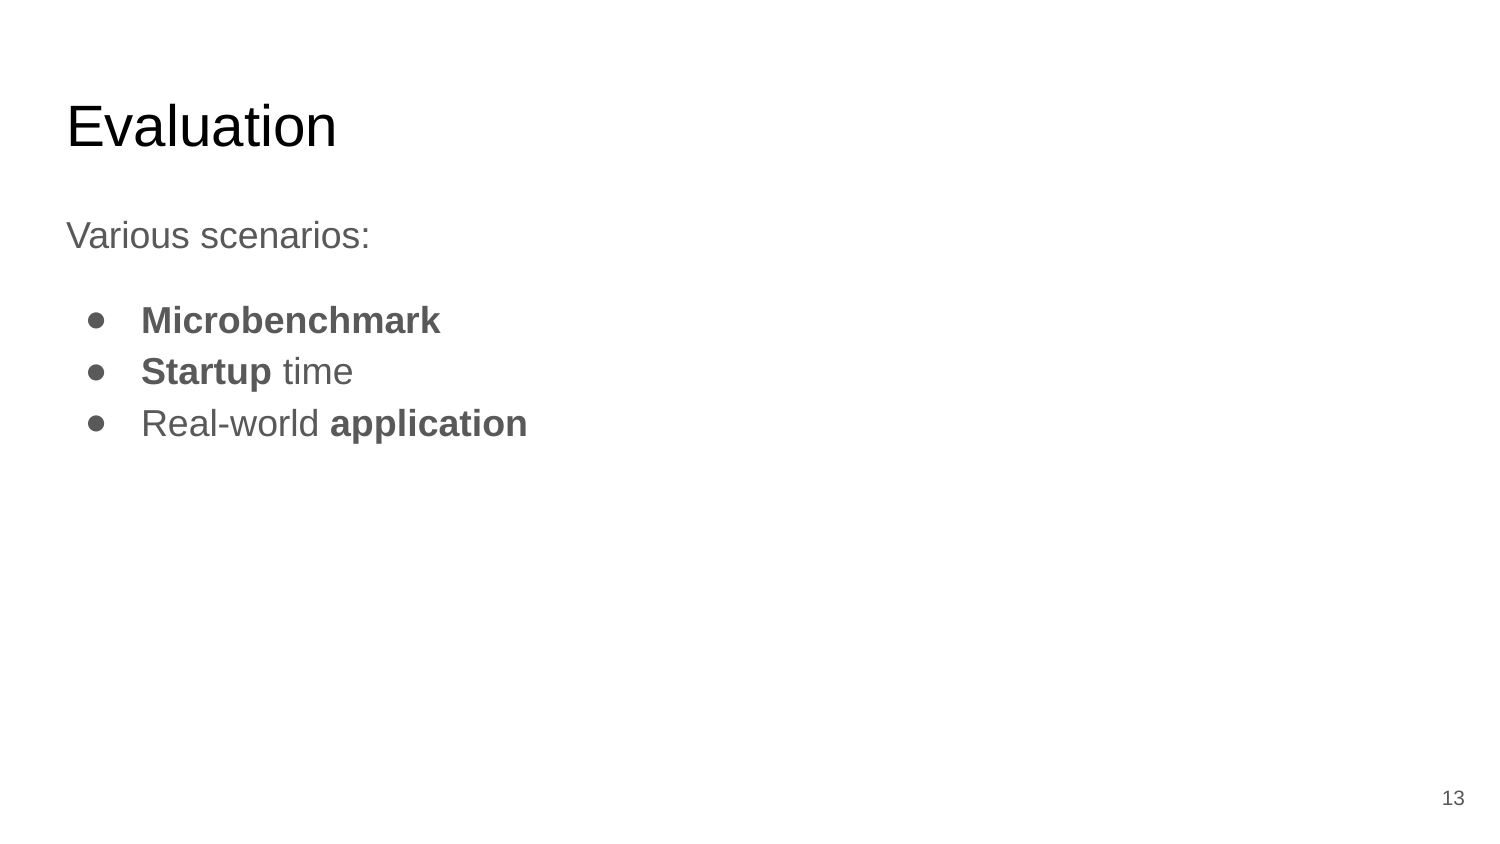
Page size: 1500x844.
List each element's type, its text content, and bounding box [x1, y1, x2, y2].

list Various scenarios: Microbenchmark Startup time Real-world application [51, 189, 1449, 750]
title Evaluation [51, 72, 1449, 167]
slide_number <number> [1389, 764, 1480, 830]
